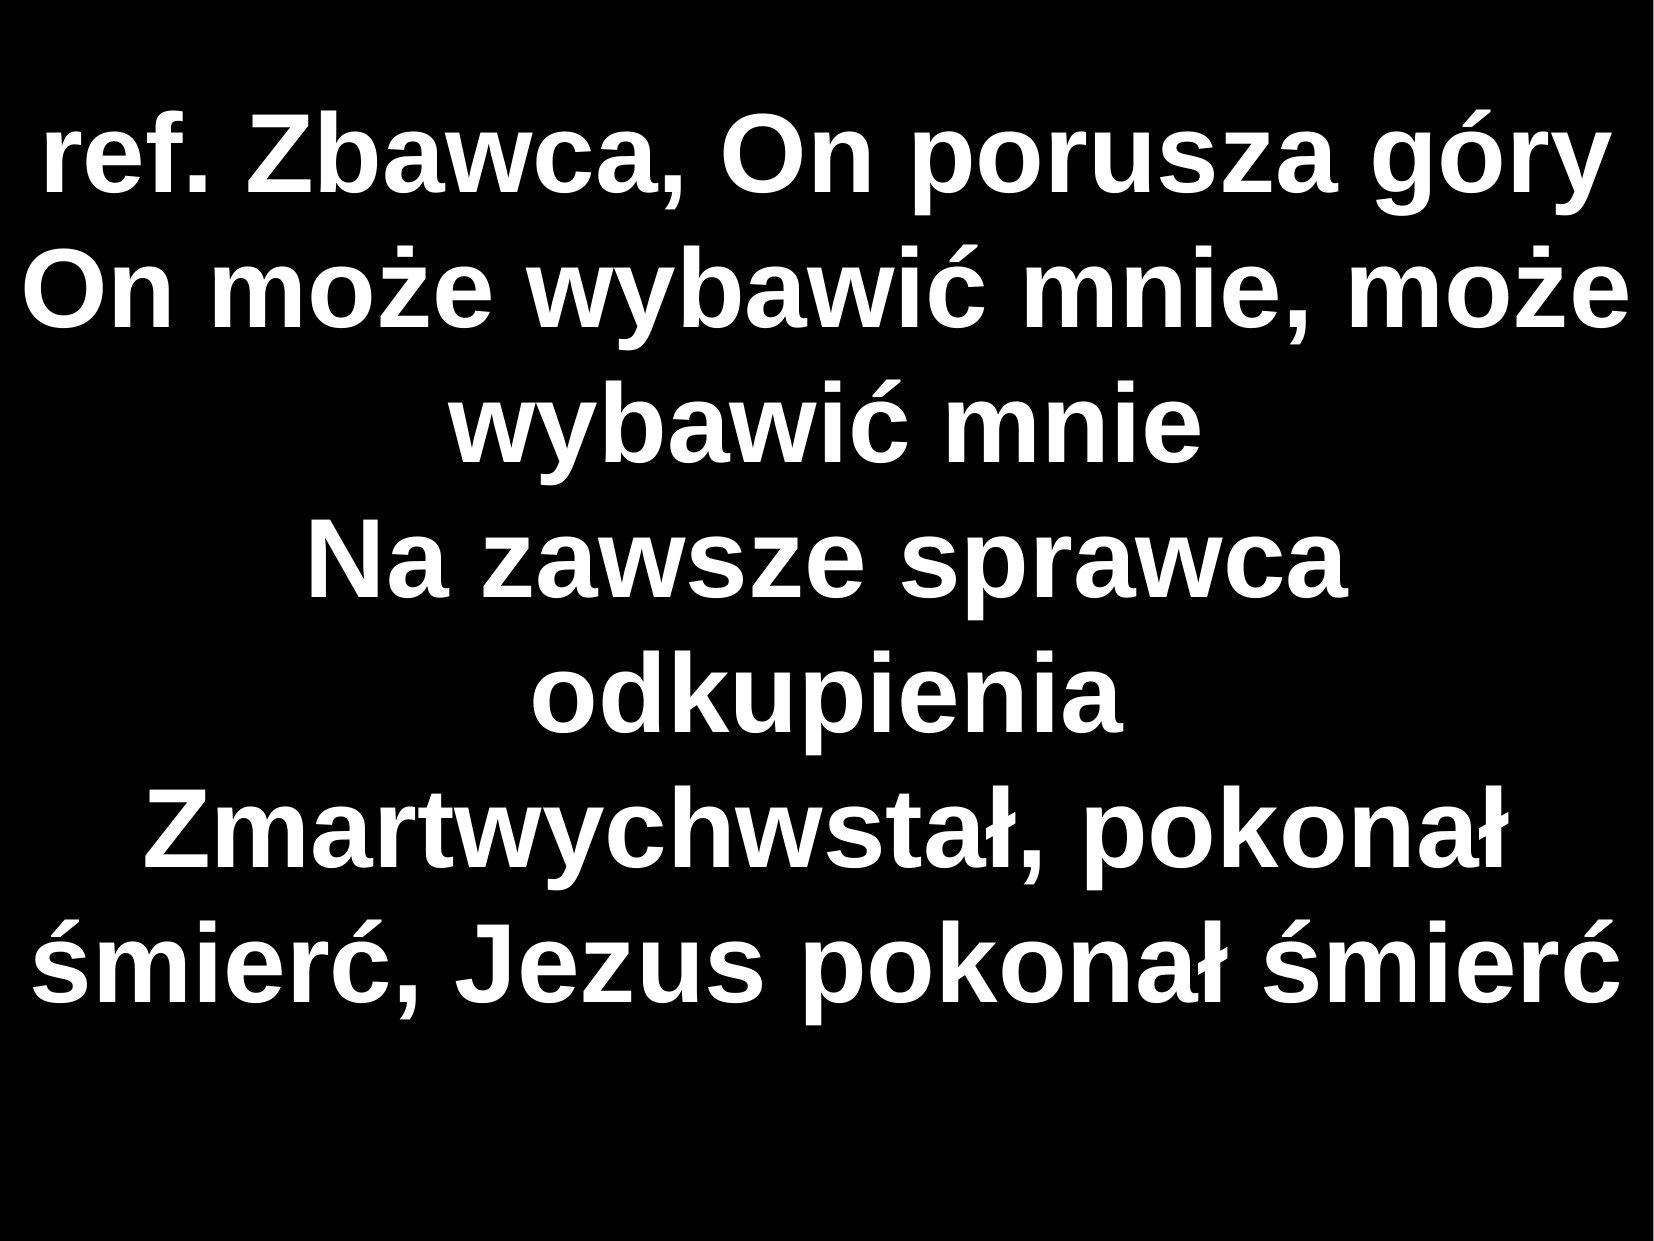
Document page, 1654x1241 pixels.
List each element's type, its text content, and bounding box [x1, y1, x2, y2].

title ref. Zbawca, On porusza góry On może wybawić mnie, może wybawić mnie Na zawsze sprawca odkupienia Zmartwychwstał, pokonał śmierć, Jezus pokonał śmierć [0, 0, 1654, 1241]
